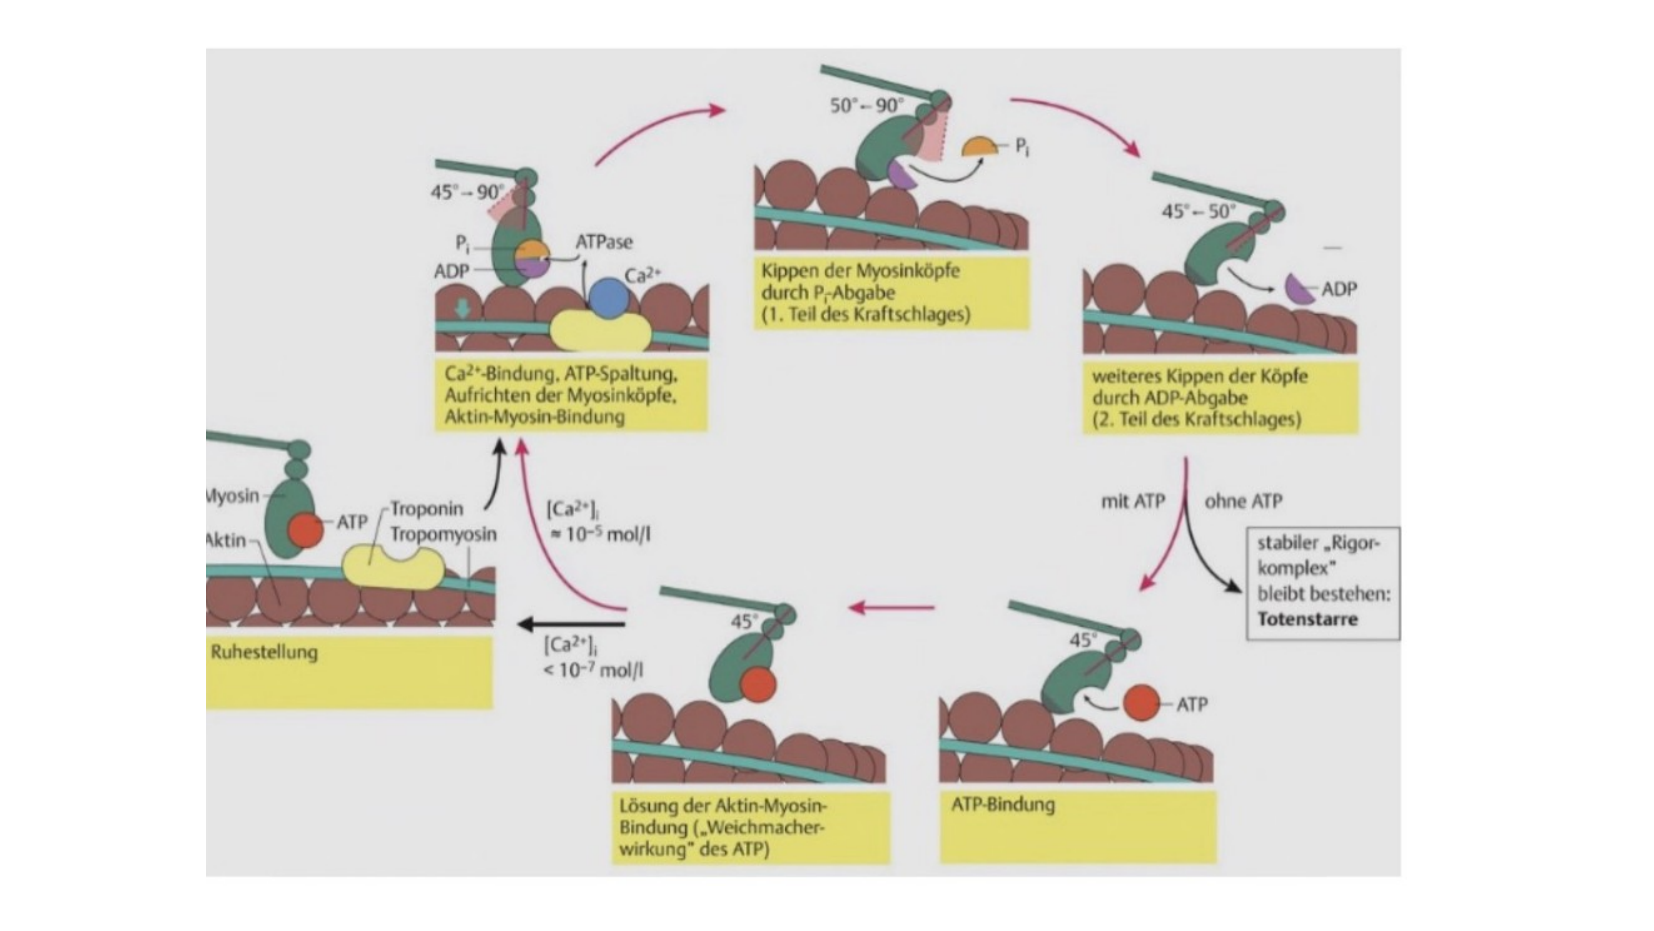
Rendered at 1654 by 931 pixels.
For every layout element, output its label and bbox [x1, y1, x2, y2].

picture [206, 45, 1427, 886]
